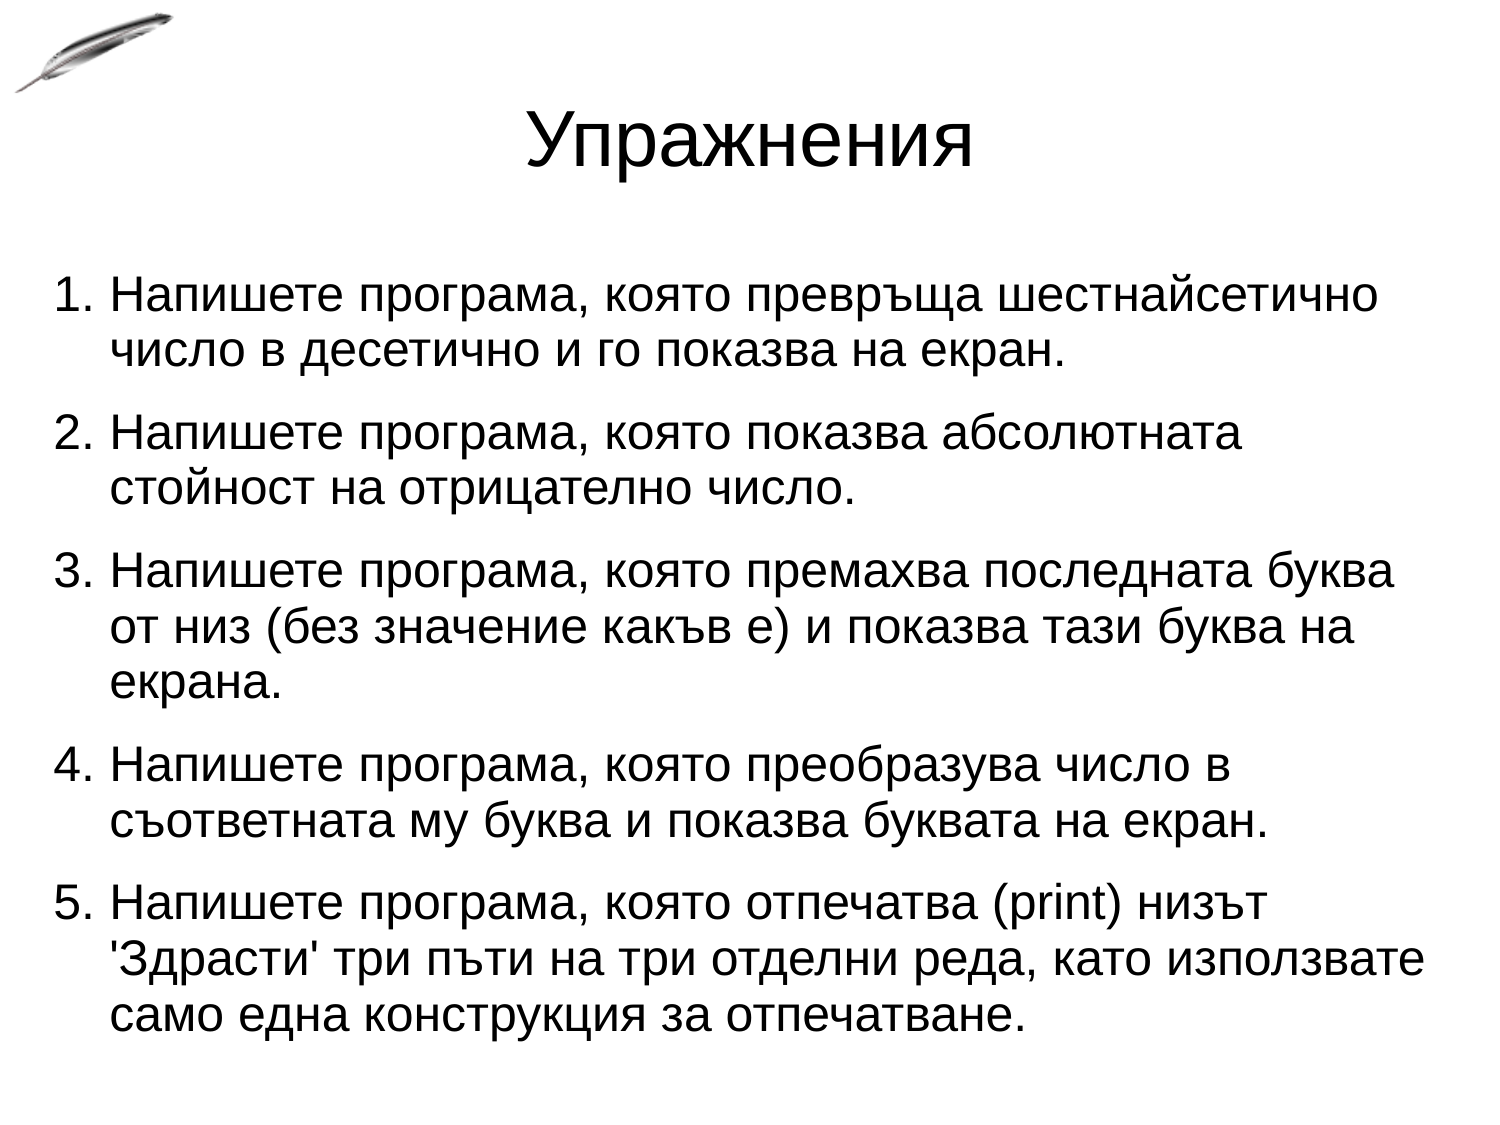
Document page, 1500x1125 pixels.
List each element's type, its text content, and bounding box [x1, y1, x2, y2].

list Напишете програма, която превръща шестнайсетично число в десетично и го показва на екран. Напишете програма, която показва абсолютната стойност на отрицателно число. Напишете програма, която премахва последната буква от низ (без значение какъв е) и показва тази буква на екрана. Напишете програма, която преобразува число в съответната му буква и показва буквата на екран. Напишете програма, която отпечатва (print) низът 'Здрасти' три пъти на три отделни реда, като използвате само една конструкция за отпечатване. [53, 265, 1447, 1092]
title Упражнения [75, 44, 1425, 233]
picture [11, 11, 179, 95]
